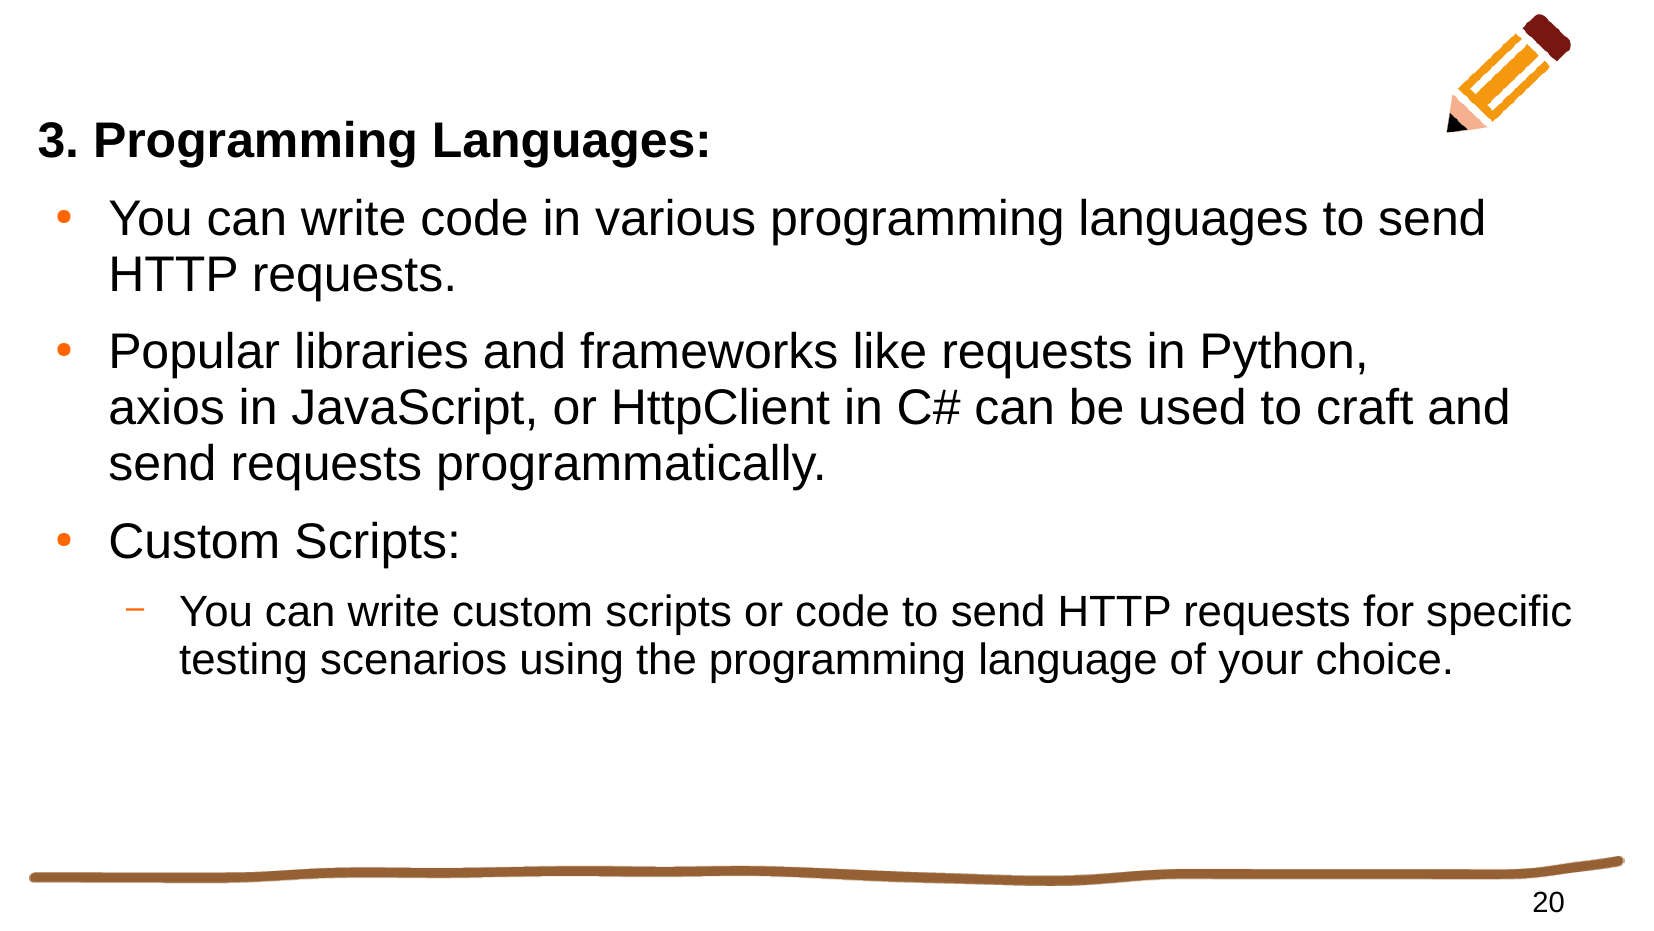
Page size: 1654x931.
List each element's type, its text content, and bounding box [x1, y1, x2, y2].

picture [1446, 14, 1571, 112]
picture [29, 856, 1625, 886]
list 3. Programming Languages: You can write code in various programming languages to send HTTP requests. Popular libraries and frameworks like requests in Python, axios in JavaScript, or HttpClient in C# can be used to craft and send requests programmatically. Custom Scripts: You can write custom scripts or code to send HTTP requests for specific testing scenarios using the programming language of your choice. [37, 112, 1576, 826]
